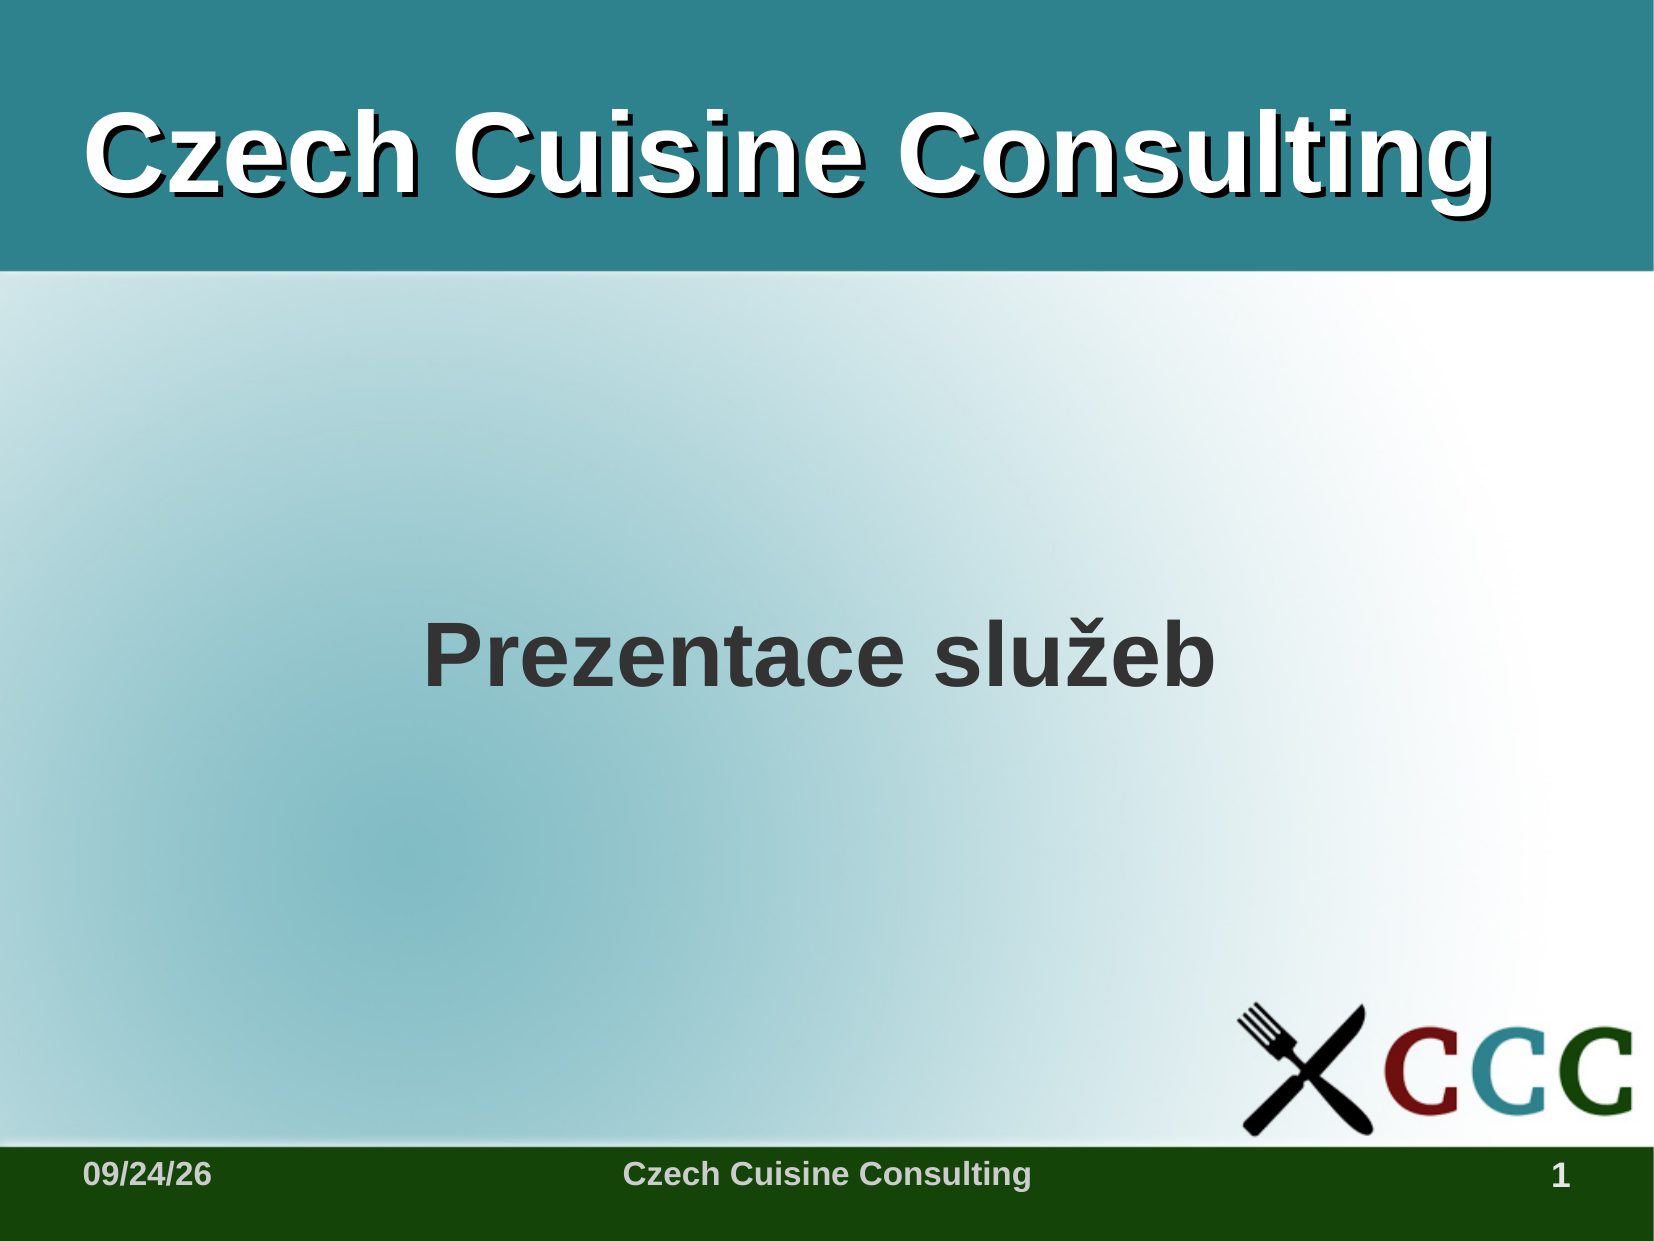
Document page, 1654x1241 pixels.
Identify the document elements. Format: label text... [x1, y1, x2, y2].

title Czech Cuisine Consulting [82, 49, 1571, 257]
picture [0, 0, 1654, 1241]
list Prezentace služeb [82, 290, 1591, 1122]
